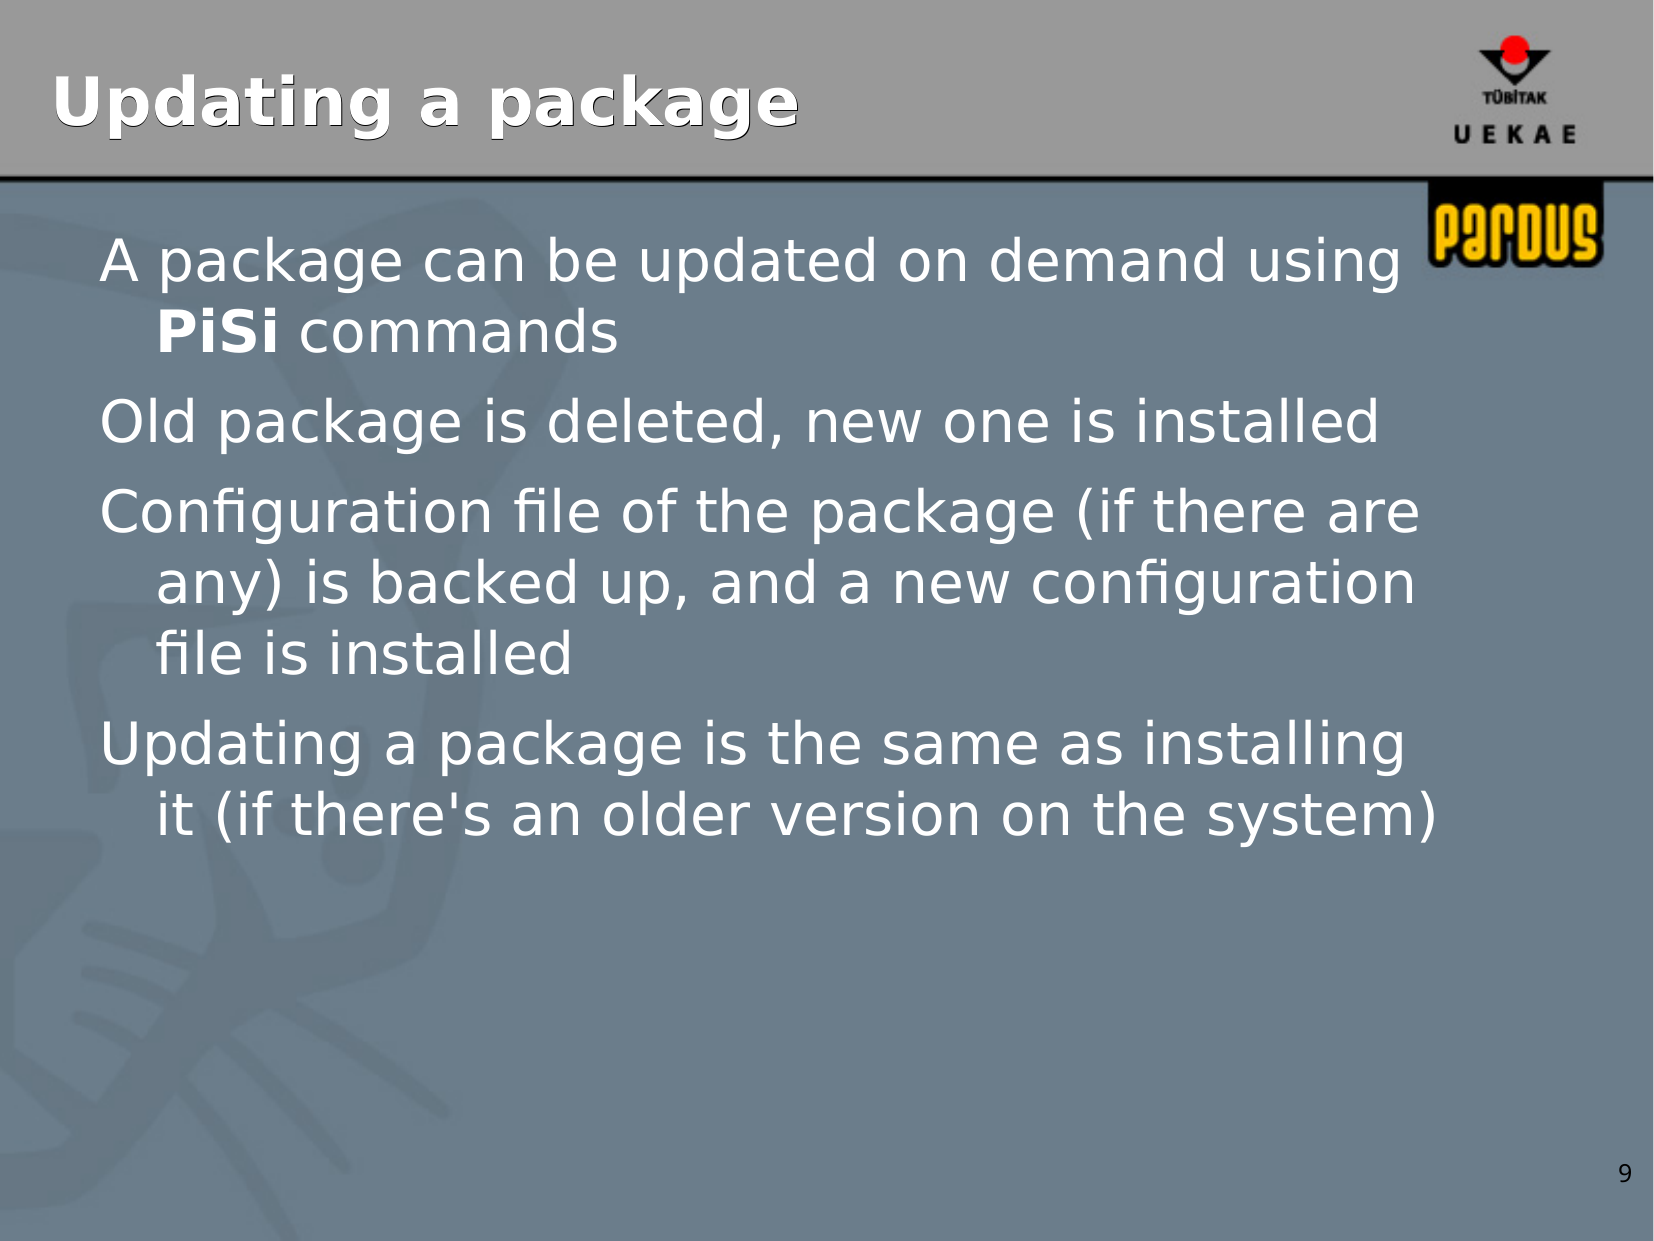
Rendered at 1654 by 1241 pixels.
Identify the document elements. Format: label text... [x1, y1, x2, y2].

title Updating a package [35, 43, 1449, 158]
picture [0, 0, 1654, 1241]
list A package can be updated on demand using PiSi commands Old package is deleted, new one is installed Configuration file of the package (if there are any) is backed up, and a new configuration file is installed Updating a package is the same as installing it (if there's an older version on the system) [84, 216, 1470, 1201]
